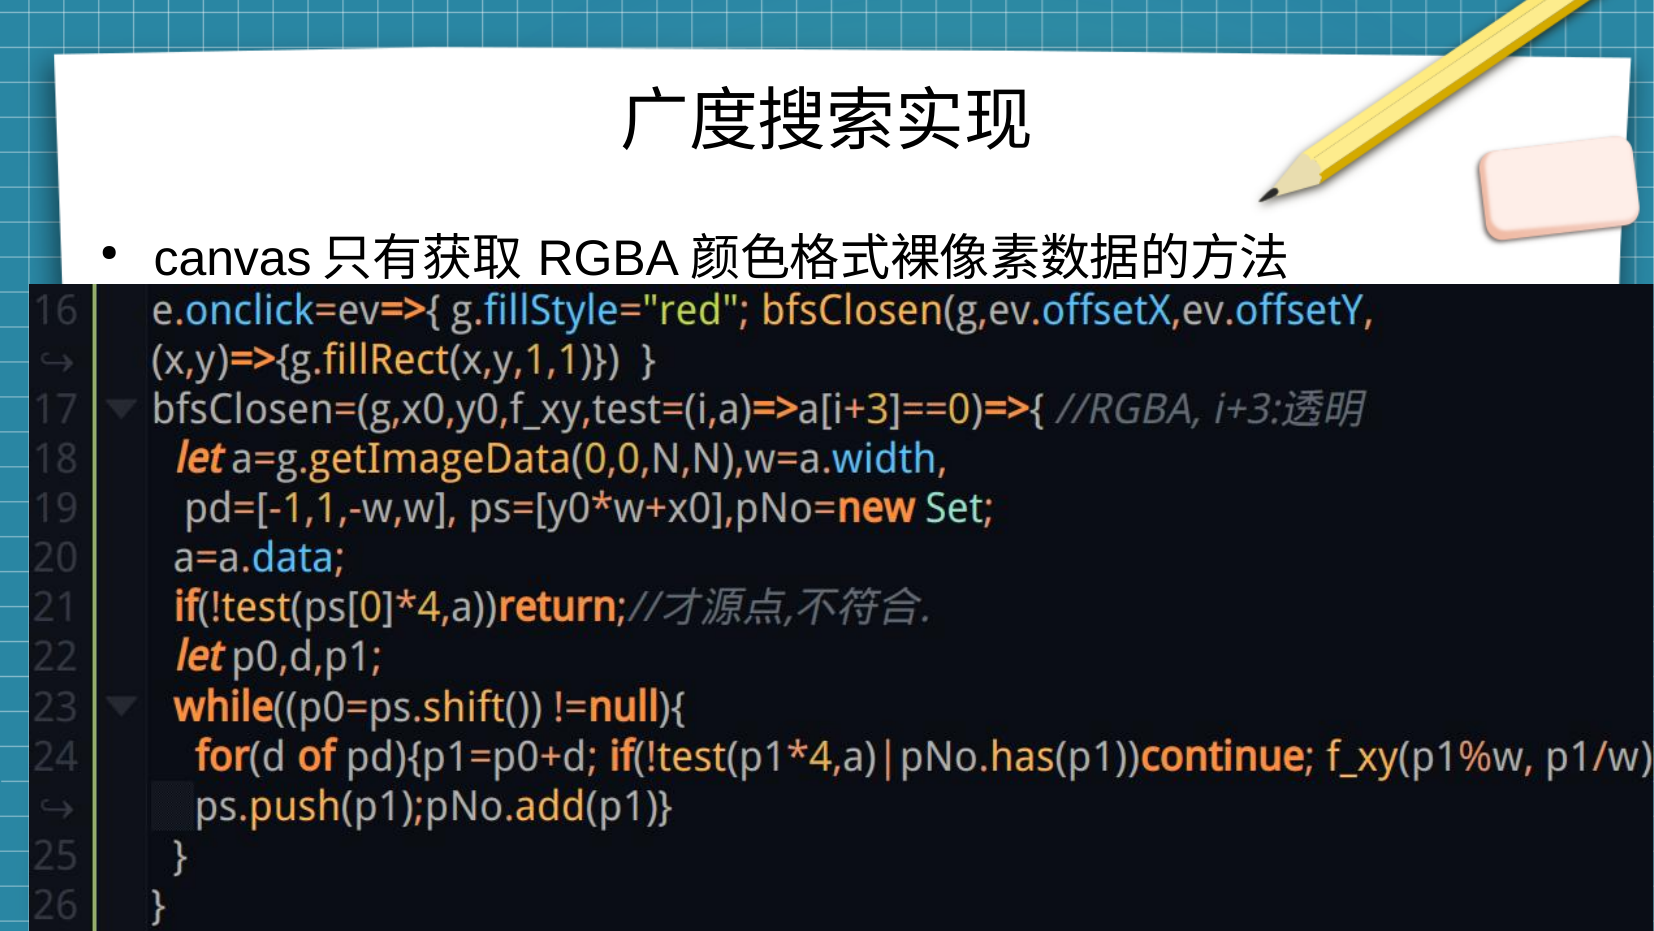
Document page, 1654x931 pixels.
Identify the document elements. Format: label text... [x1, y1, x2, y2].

title 广度搜索实现 [82, 37, 1571, 193]
picture [0, 0, 1654, 931]
list canvas只有获取RGBA颜色格式裸像素数据的方法 [82, 217, 1571, 284]
